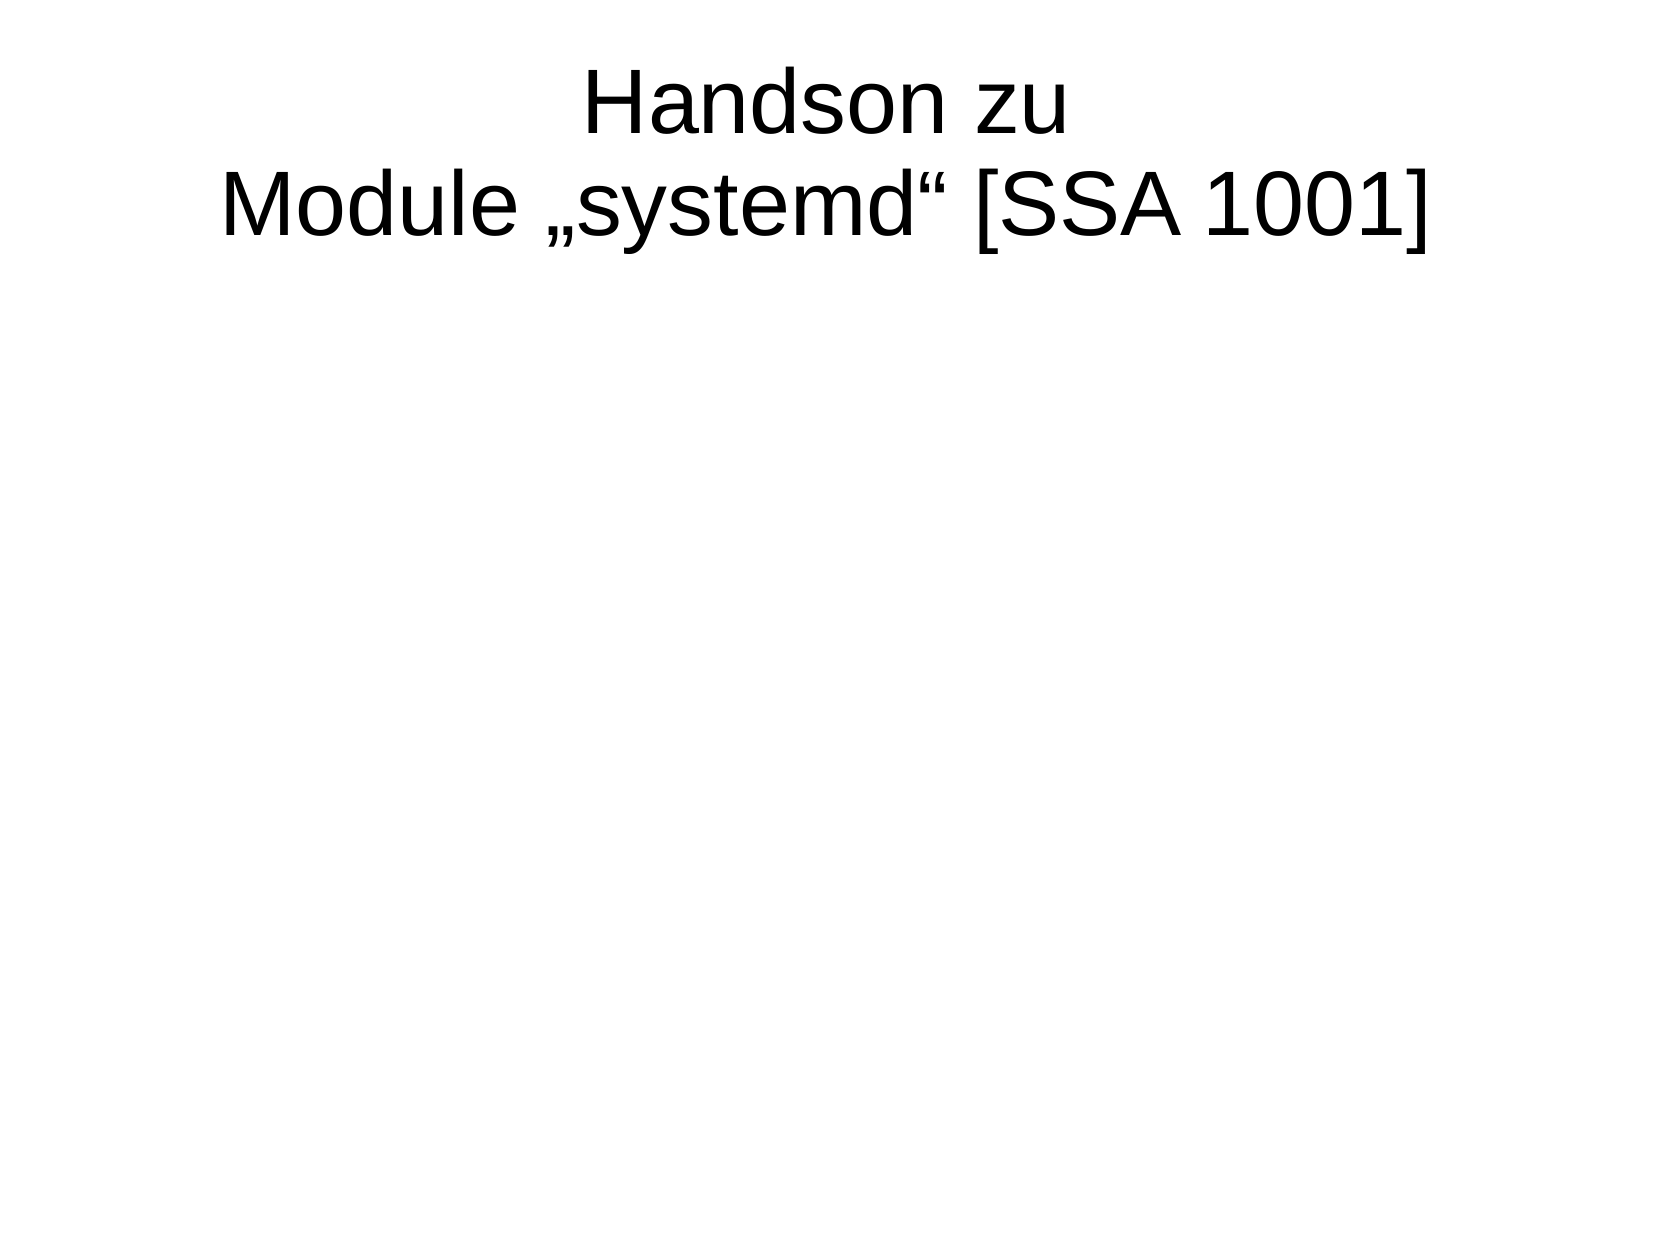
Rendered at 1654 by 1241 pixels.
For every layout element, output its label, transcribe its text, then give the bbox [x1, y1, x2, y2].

title Handson zu Module „systemd“ [SSA 1001] [82, 49, 1571, 257]
